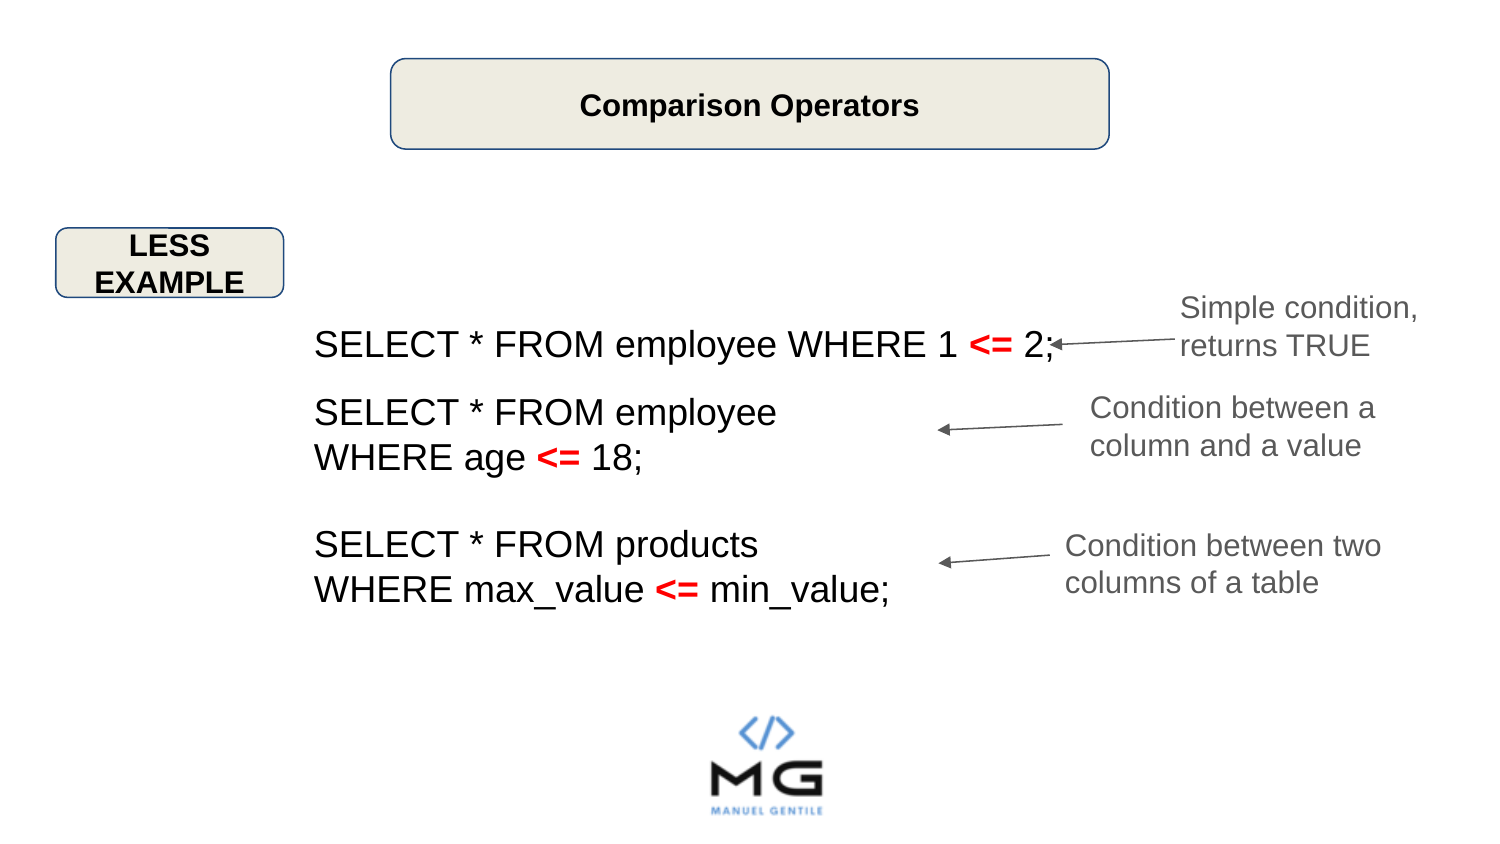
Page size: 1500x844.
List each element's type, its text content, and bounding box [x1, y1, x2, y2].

picture [688, 687, 846, 844]
text_box SELECT * FROM products WHERE max_value <= min_value; [298, 505, 1066, 575]
text_box LESS EXAMPLE [55, 227, 284, 298]
text_box Condition between two columns of a table [1049, 509, 1473, 601]
text_box SELECT * FROM employee WHERE 1 <= 2; [298, 305, 1087, 375]
text_box Simple condition, returns TRUE [1164, 272, 1437, 316]
text_box SELECT * FROM employee WHERE age <= 18; [298, 372, 1066, 443]
text_box Condition between a column and a value [1074, 372, 1473, 463]
text_box Comparison Operators [390, 58, 1110, 150]
